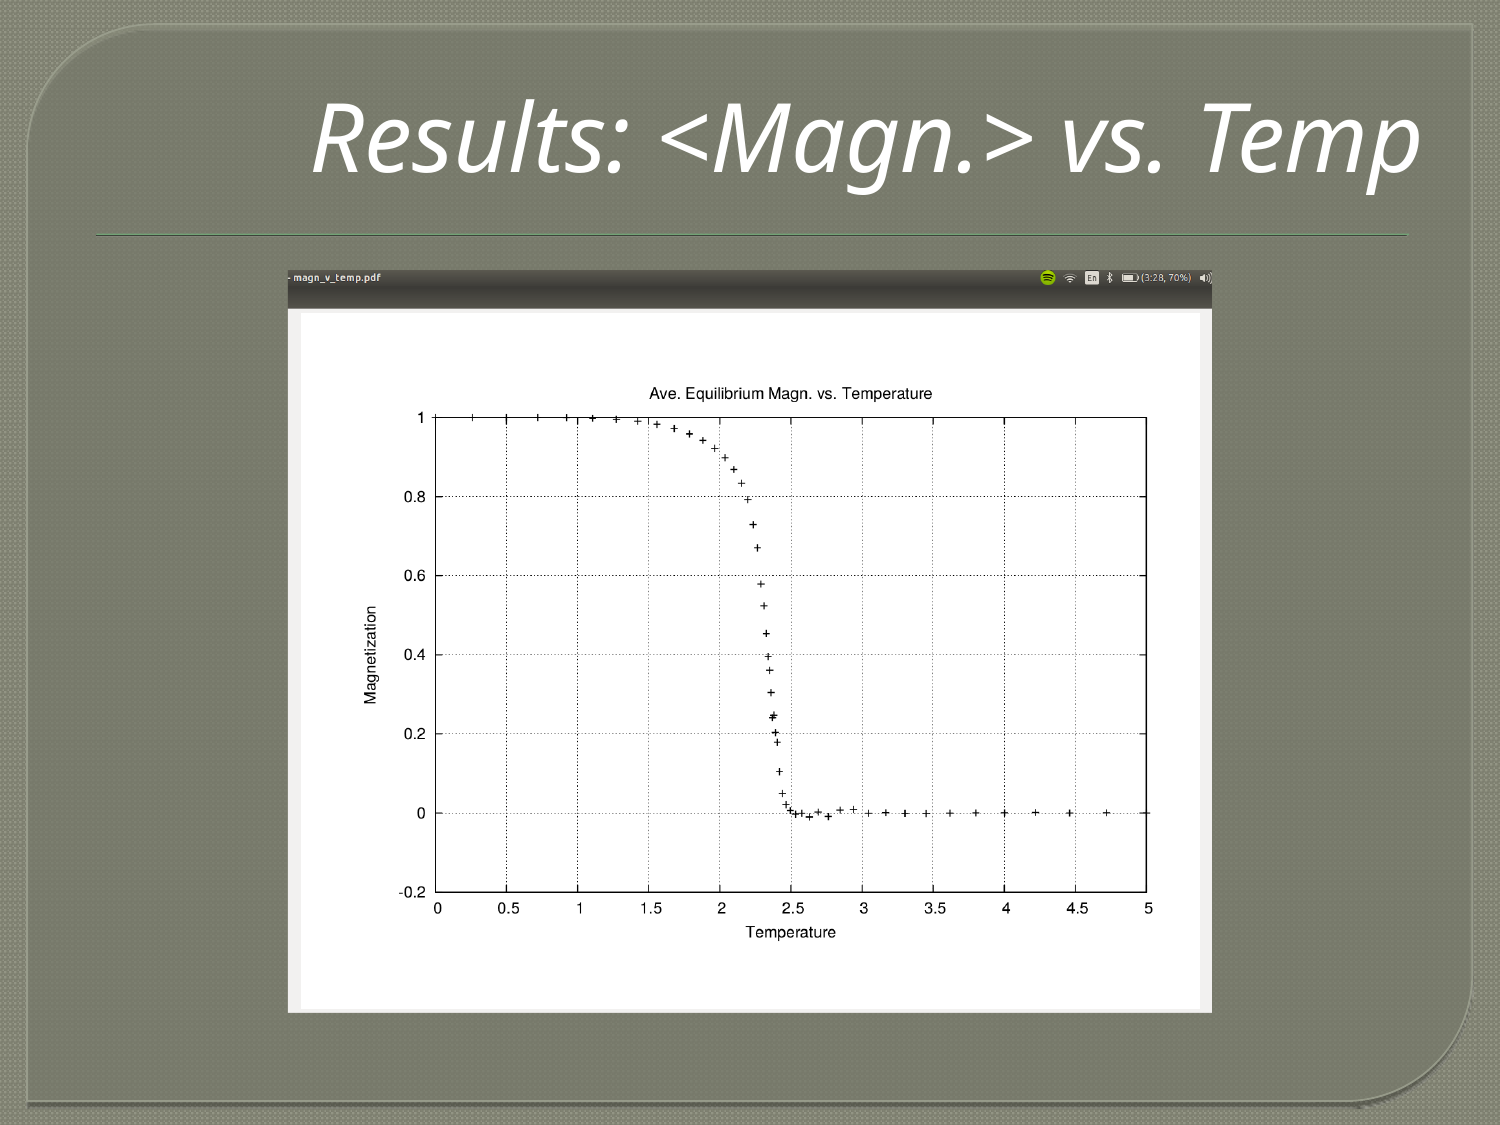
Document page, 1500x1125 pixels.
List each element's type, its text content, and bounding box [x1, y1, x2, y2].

picture [0, 0, 1500, 1125]
title Results: <Magn.> vs. Temp [75, 41, 1425, 230]
